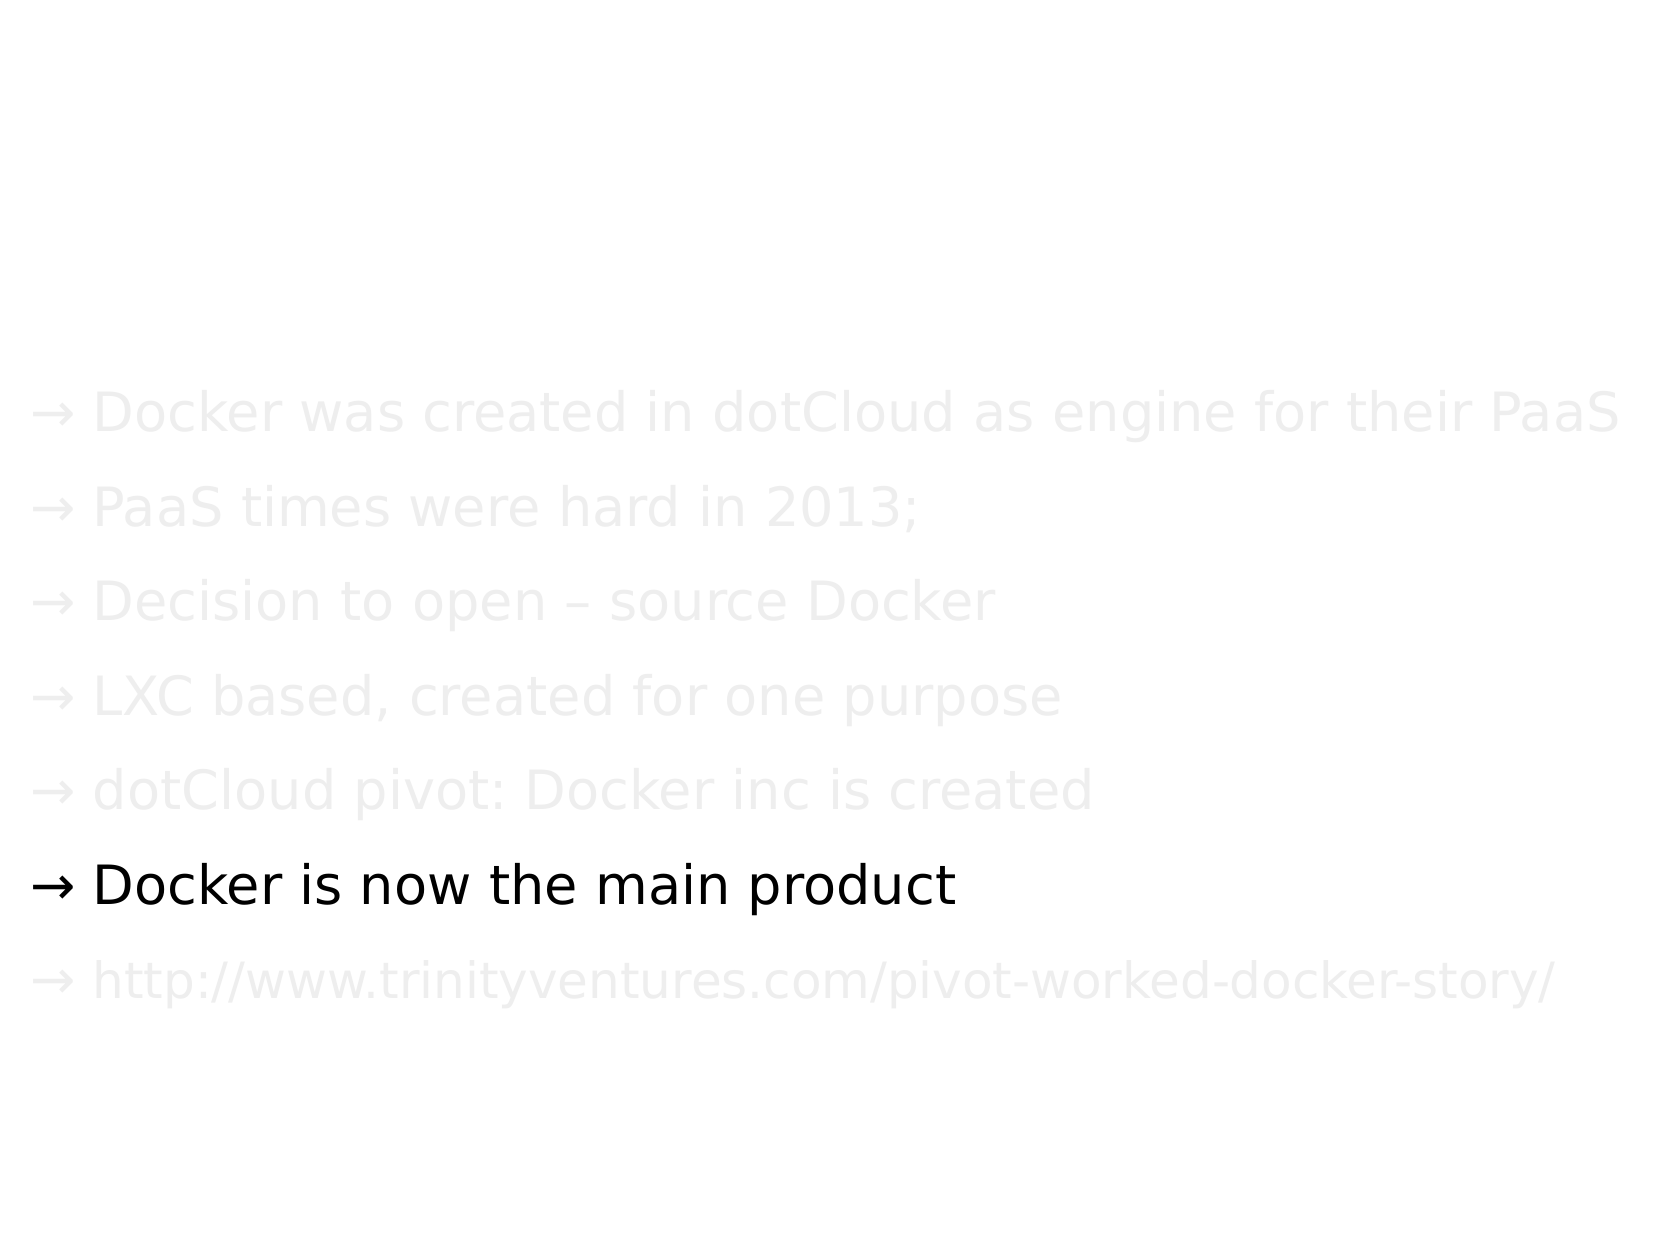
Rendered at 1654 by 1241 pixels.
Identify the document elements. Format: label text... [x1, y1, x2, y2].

text_box → Docker was created in dotCloud as engine for their PaaS → PaaS times were hard in 2013; → Decision to open – source Docker → LXC based, created for one purpose → dotCloud pivot: Docker inc is created → Docker is now the main product → http://www.trinityventures.com/pivot-worked-docker-story/ [15, 342, 1639, 988]
